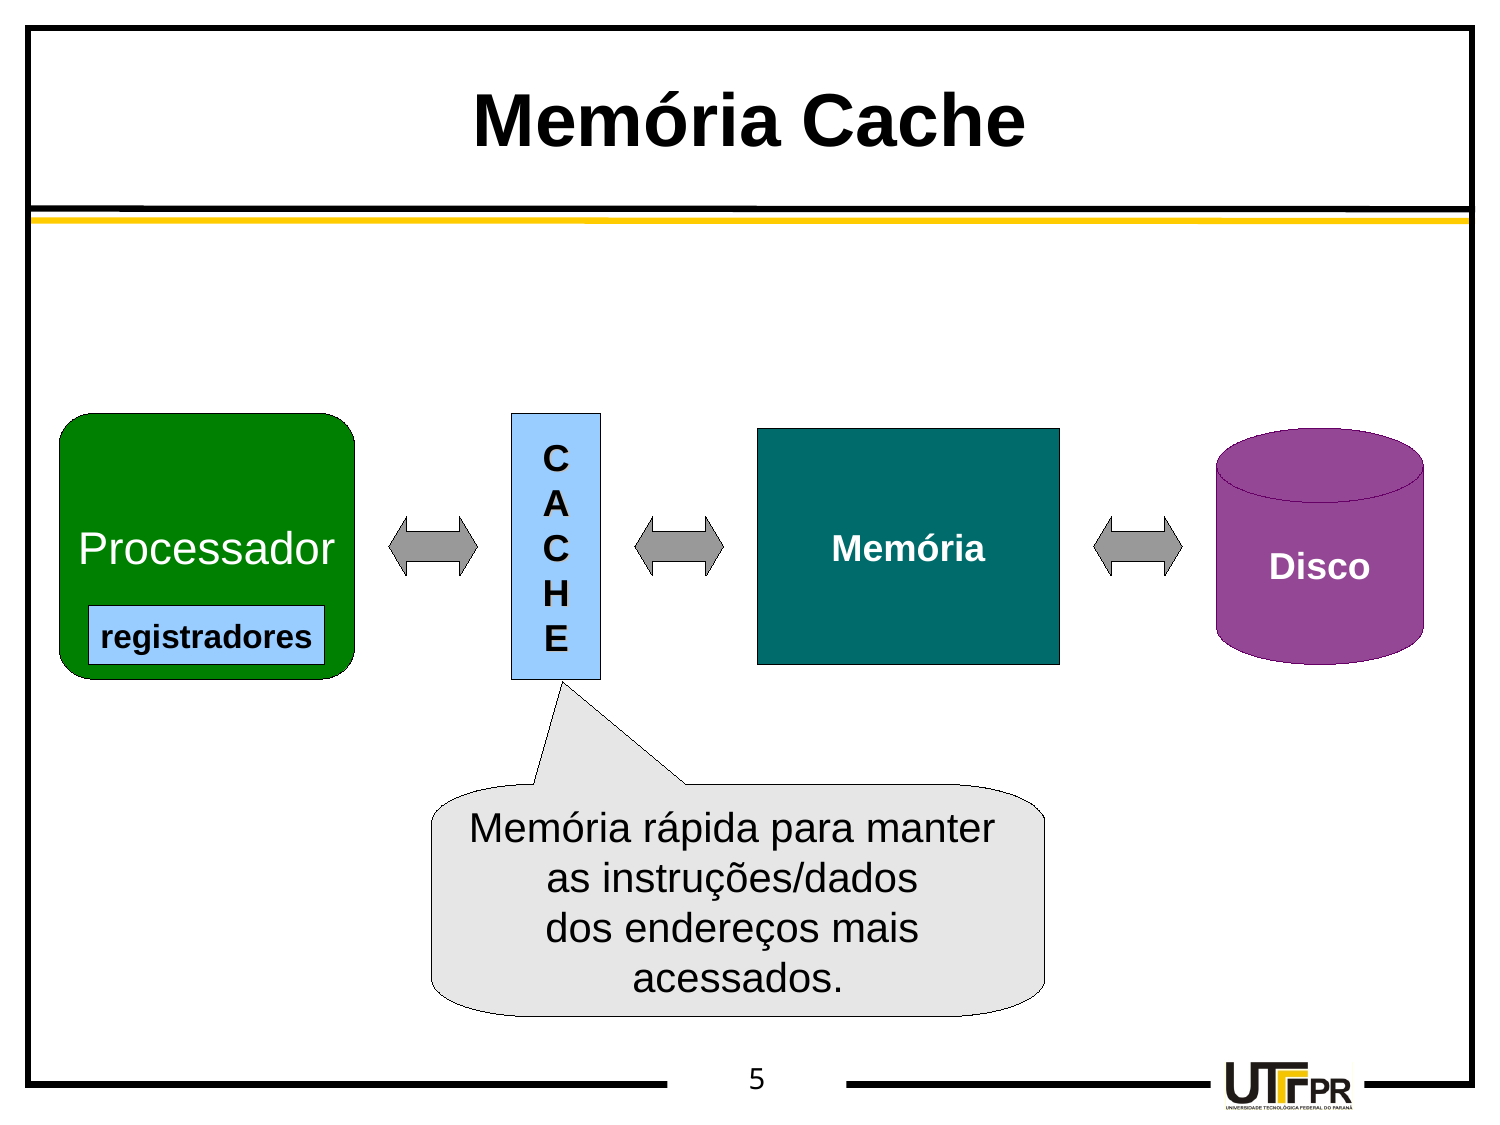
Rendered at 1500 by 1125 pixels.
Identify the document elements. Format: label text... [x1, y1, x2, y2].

text_box Memória rápida para manter as instruções/dados dos endereços mais acessados. [431, 681, 1045, 1017]
text_box Memória [757, 428, 1060, 665]
text_box registradores [88, 605, 325, 665]
text_box C A C H E [511, 413, 601, 680]
text_box [634, 516, 724, 576]
picture [1225, 1062, 1353, 1110]
text_box [388, 516, 478, 576]
text_box Processador [59, 413, 355, 680]
text_box [1093, 516, 1183, 576]
text_box Disco [1216, 428, 1424, 665]
title Memória Cache [29, 38, 1471, 207]
